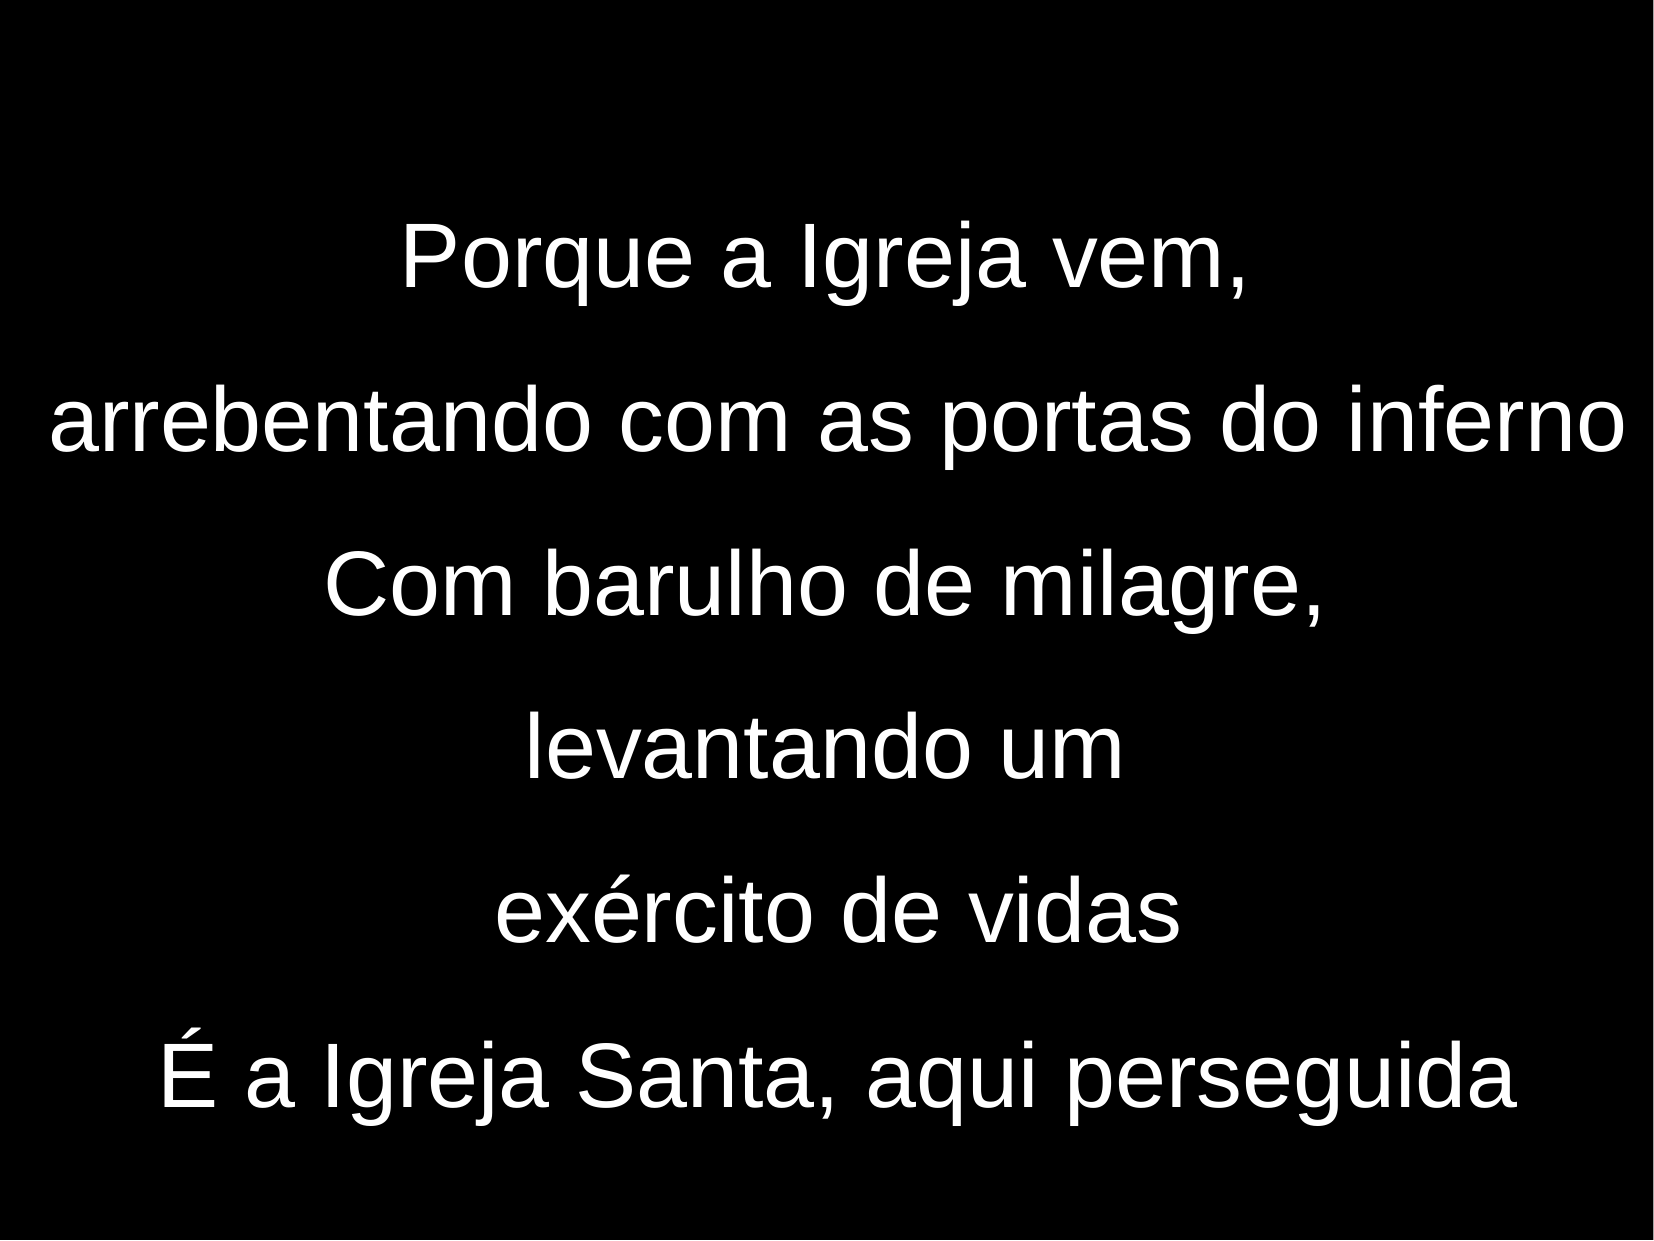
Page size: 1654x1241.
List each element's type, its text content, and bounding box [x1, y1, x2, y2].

text_box Porque a Igreja vem, arrebentando com as portas do inferno Com barulho de milagre, levantando um exército de vidas É a Igreja Santa, aqui perseguida [23, 135, 1654, 1075]
